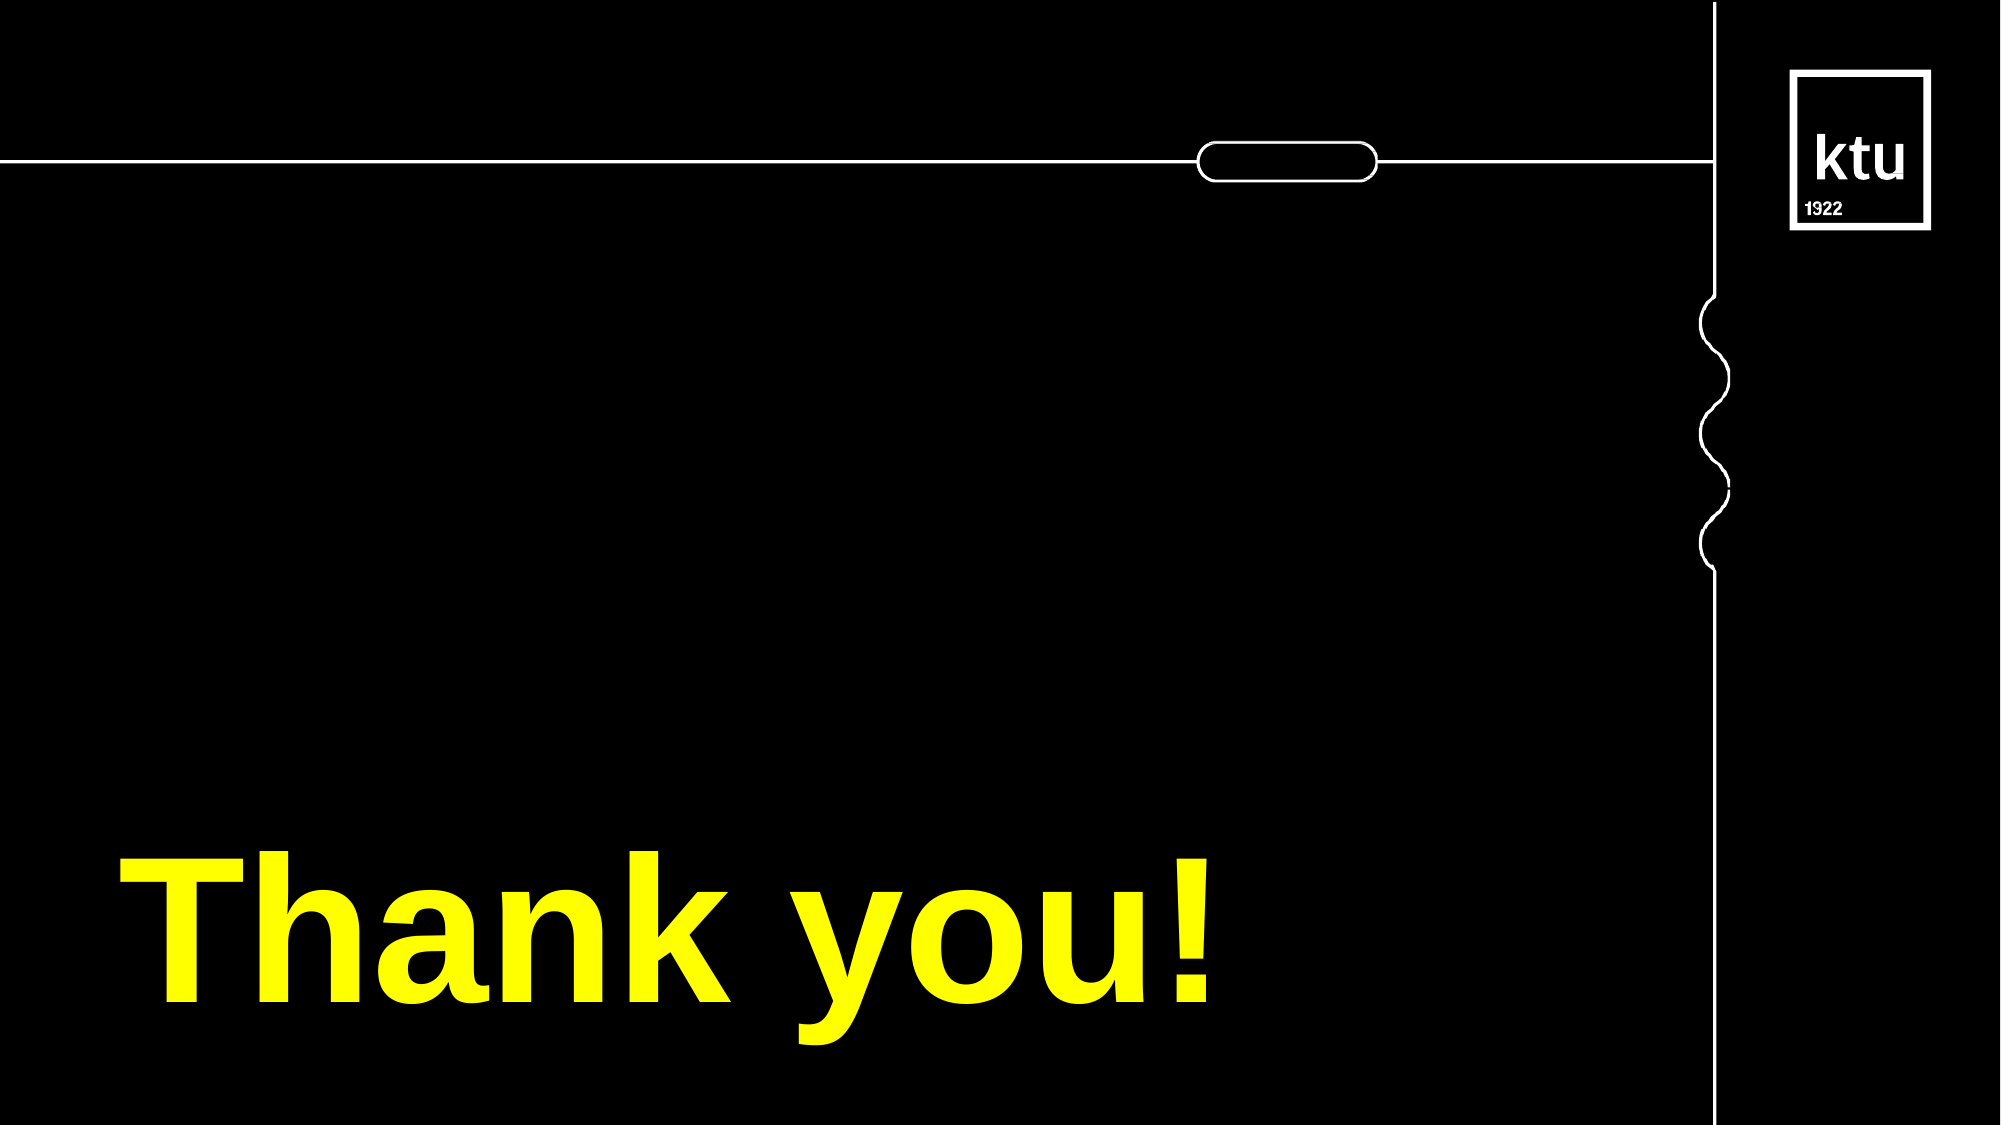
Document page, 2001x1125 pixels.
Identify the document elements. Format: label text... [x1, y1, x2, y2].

text_box [1789, 69, 1932, 231]
title Thank you! [116, 791, 1300, 1125]
text_box [1698, 489, 1731, 1125]
text_box [0, 2, 1731, 488]
